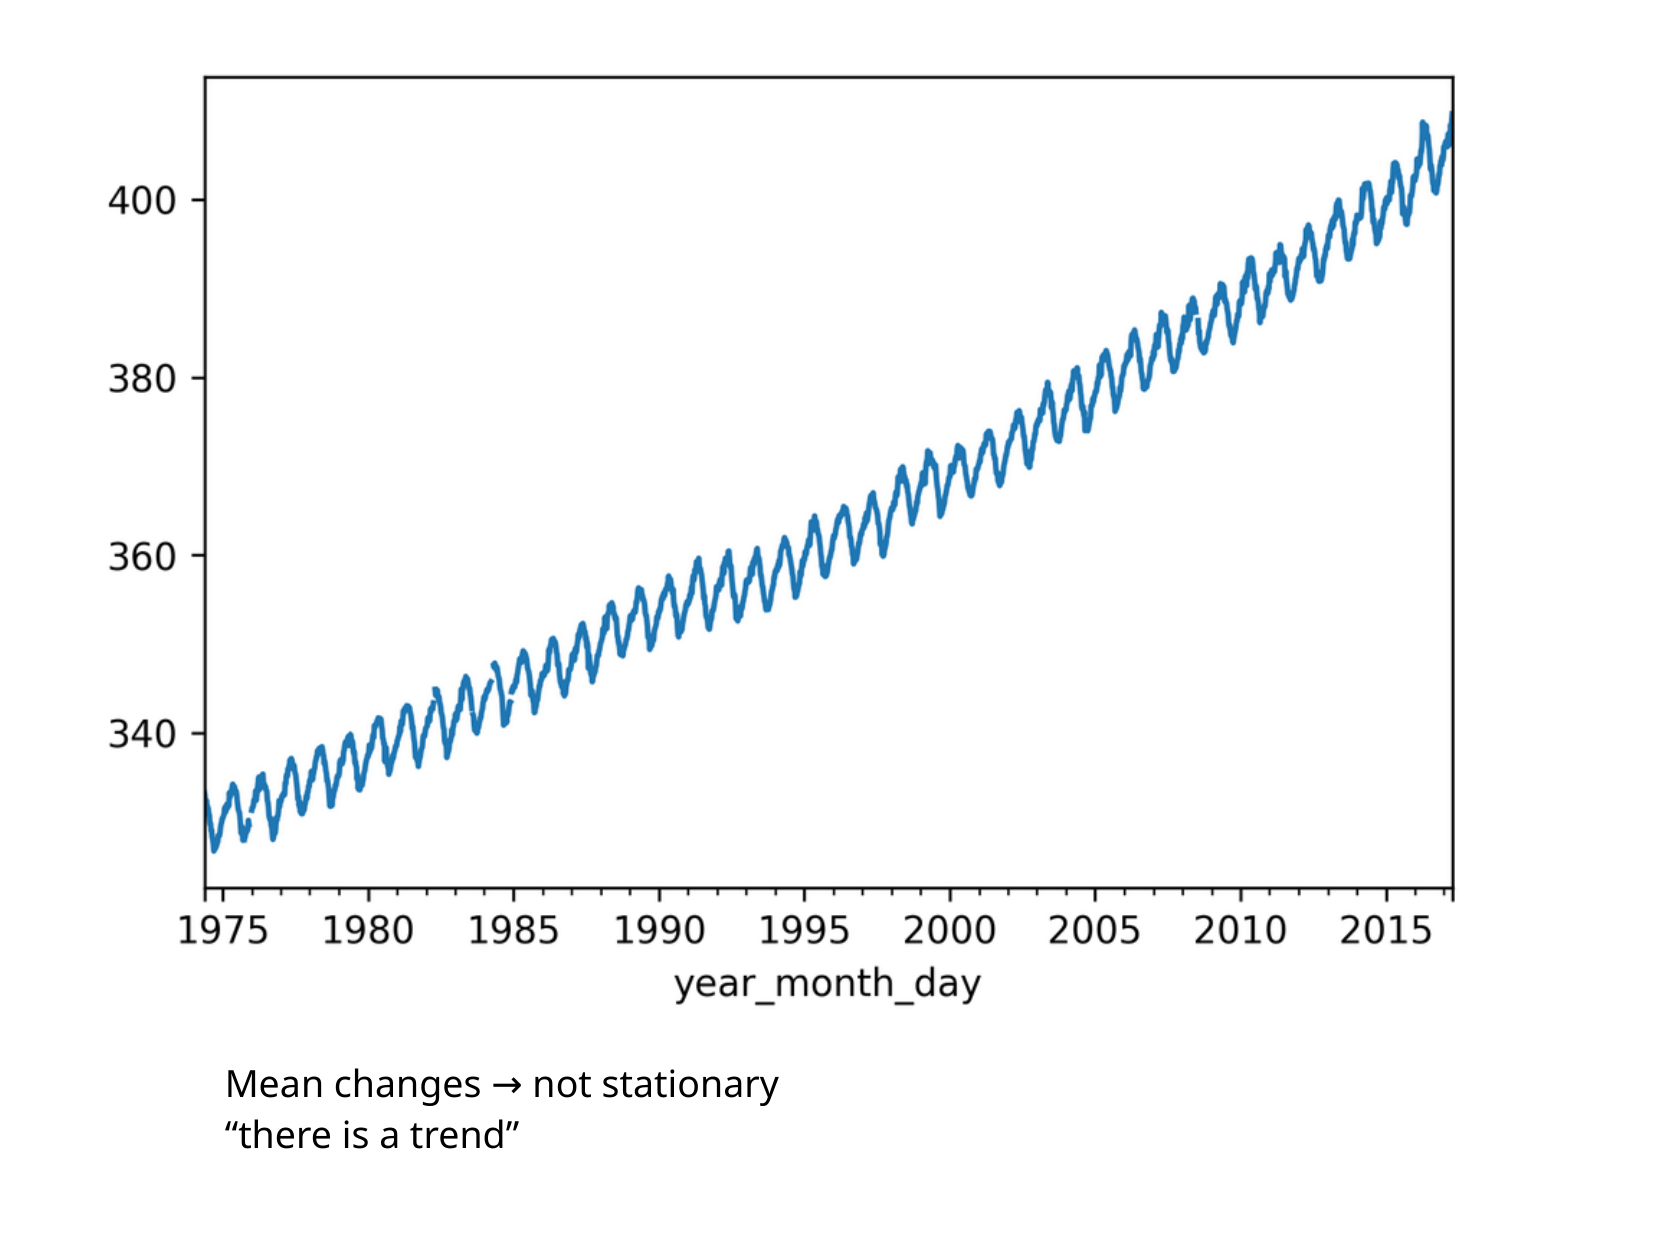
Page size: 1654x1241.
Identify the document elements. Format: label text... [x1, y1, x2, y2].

text_box Mean changes → not stationary “there is a trend” [210, 1050, 1291, 1141]
picture [82, 49, 1501, 1022]
